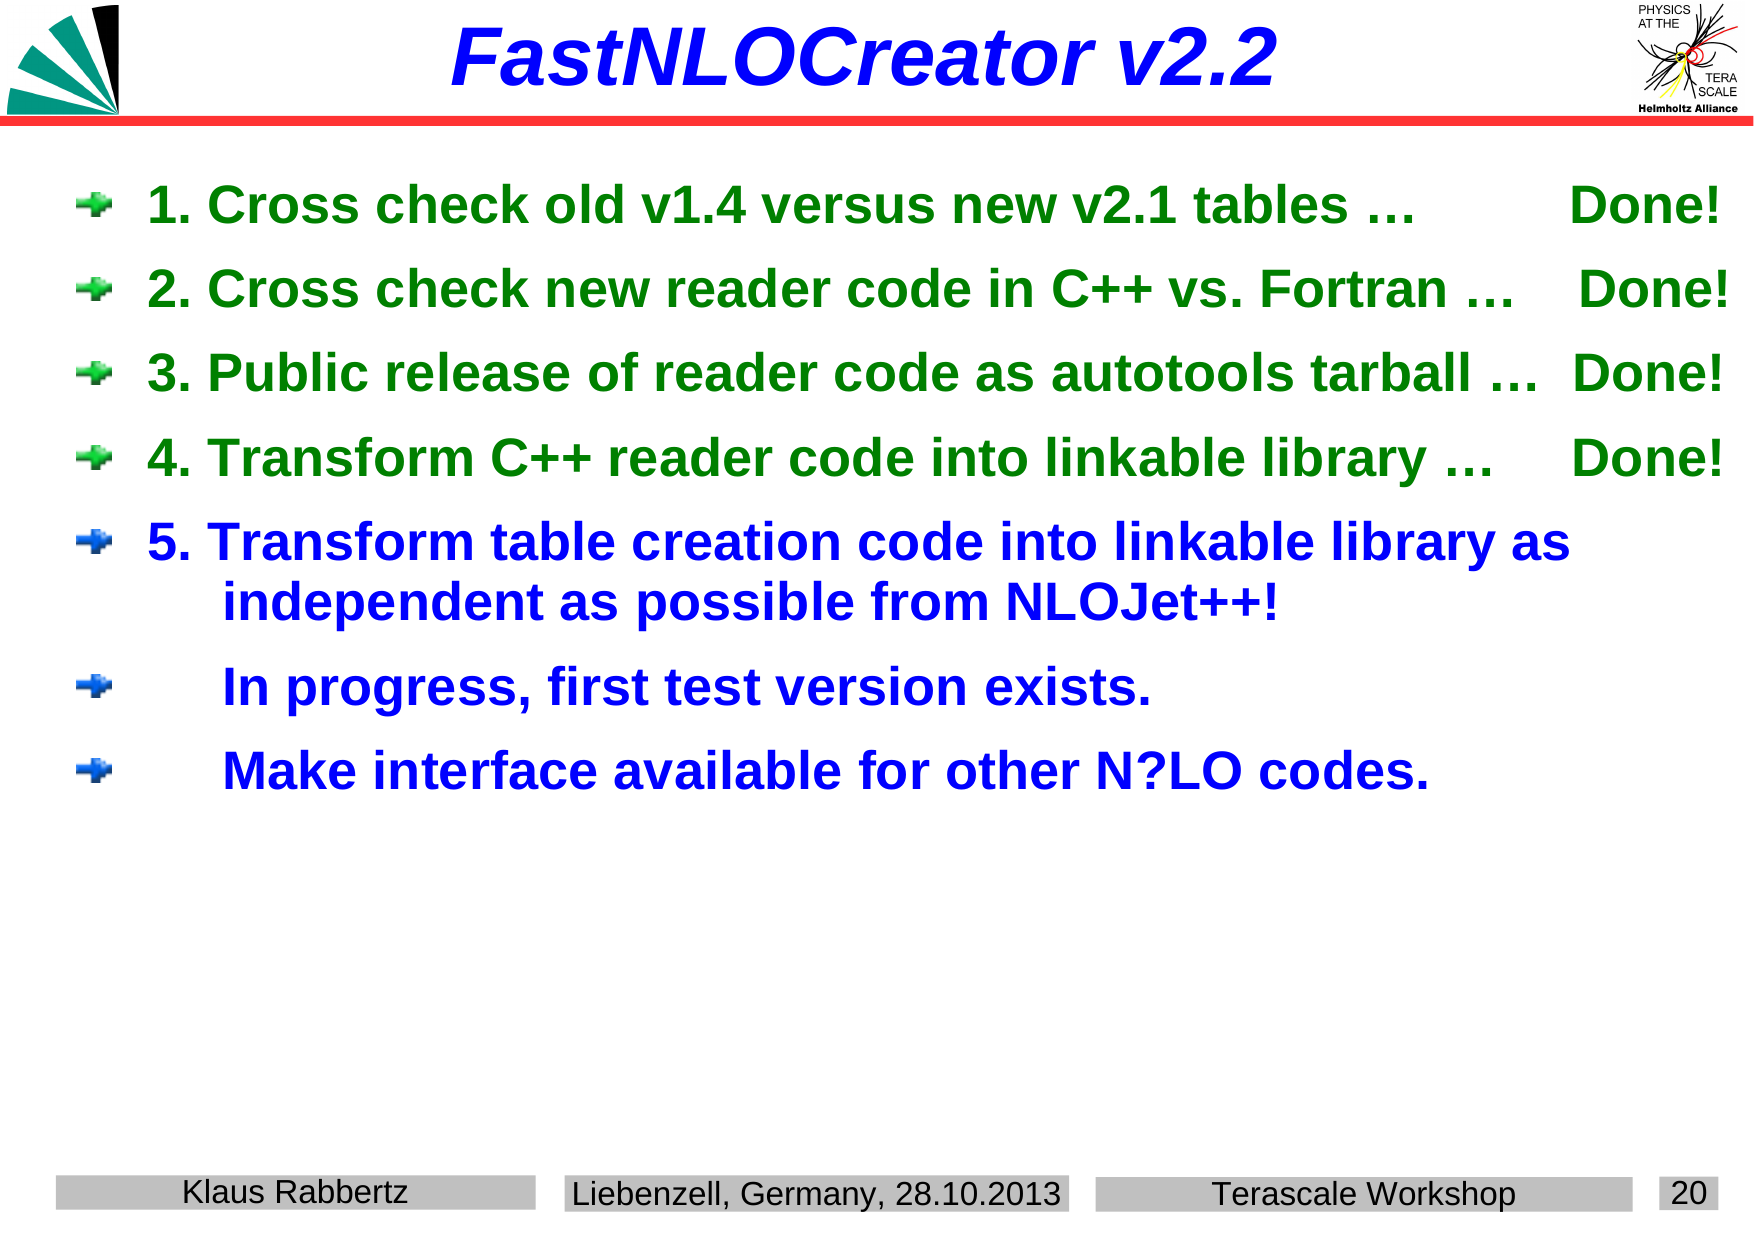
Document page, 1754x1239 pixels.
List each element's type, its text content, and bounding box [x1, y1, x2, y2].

list 1. Cross check old v1.4 versus new v2.1 tables … Done! 2. Cross check new reader code in C++ vs. Fortran … Done! 3. Public release of reader code as autotools tarball … Done! 4. Transform C++ reader code into linkable library … Done! 5. Transform table creation code into linkable library as independent as possible from NLOJet++! In progress, first test version exists. Make interface available for other N?LO codes. [17, 174, 1741, 856]
title FastNLOCreator v2.2 [123, 0, 1606, 114]
picture [1631, 1, 1745, 115]
picture [7, 5, 119, 116]
